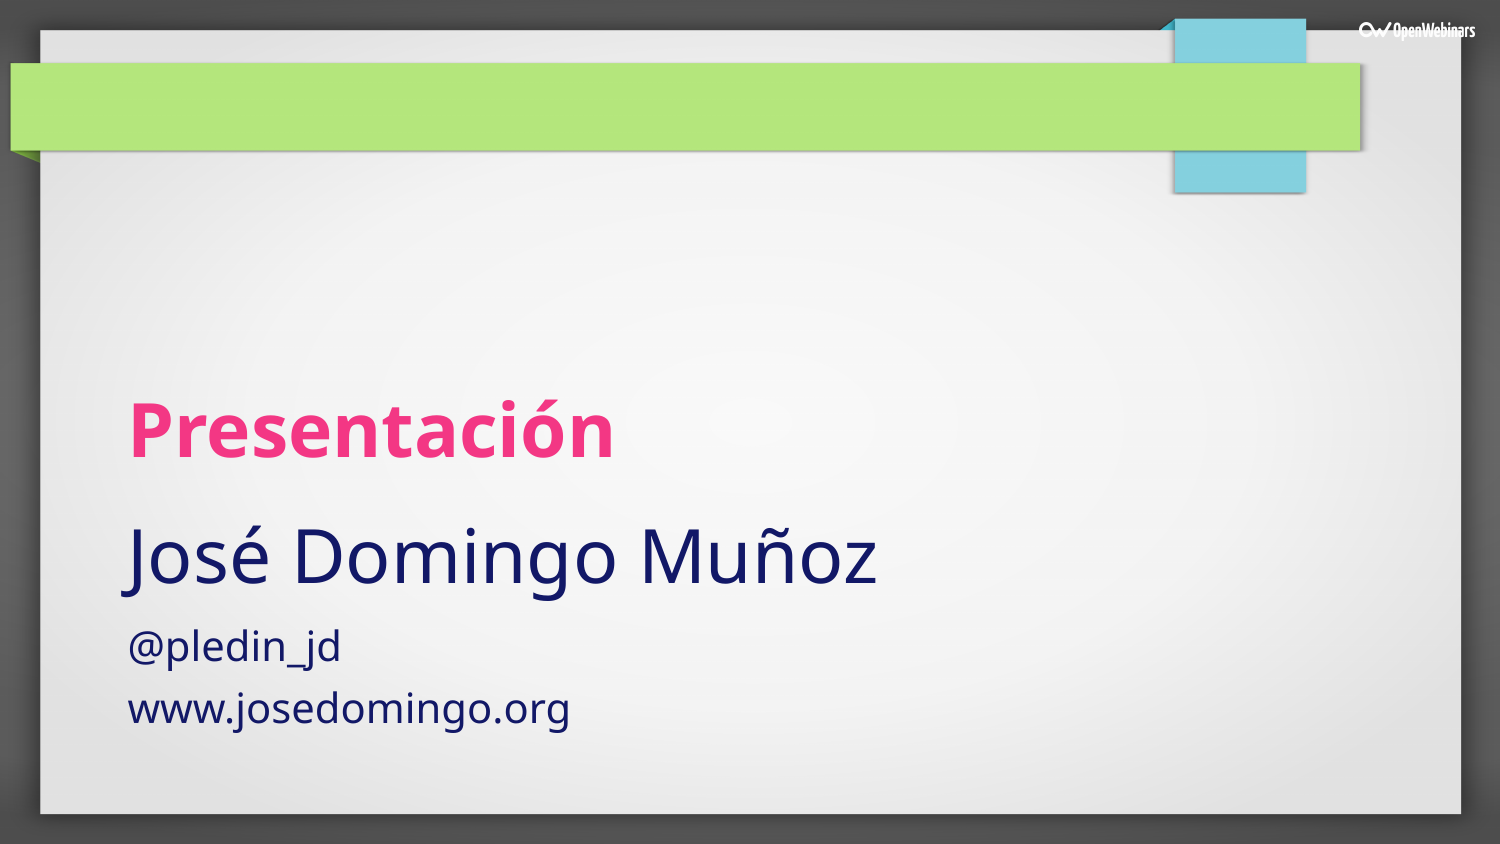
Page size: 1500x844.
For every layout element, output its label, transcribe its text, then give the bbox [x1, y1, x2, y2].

subtitle José Domingo Muñoz [112, 493, 1288, 623]
list @pledin_jd www.josedomingo.org [112, 604, 1035, 770]
picture [0, 0, 1500, 844]
title Presentación [112, 297, 856, 488]
